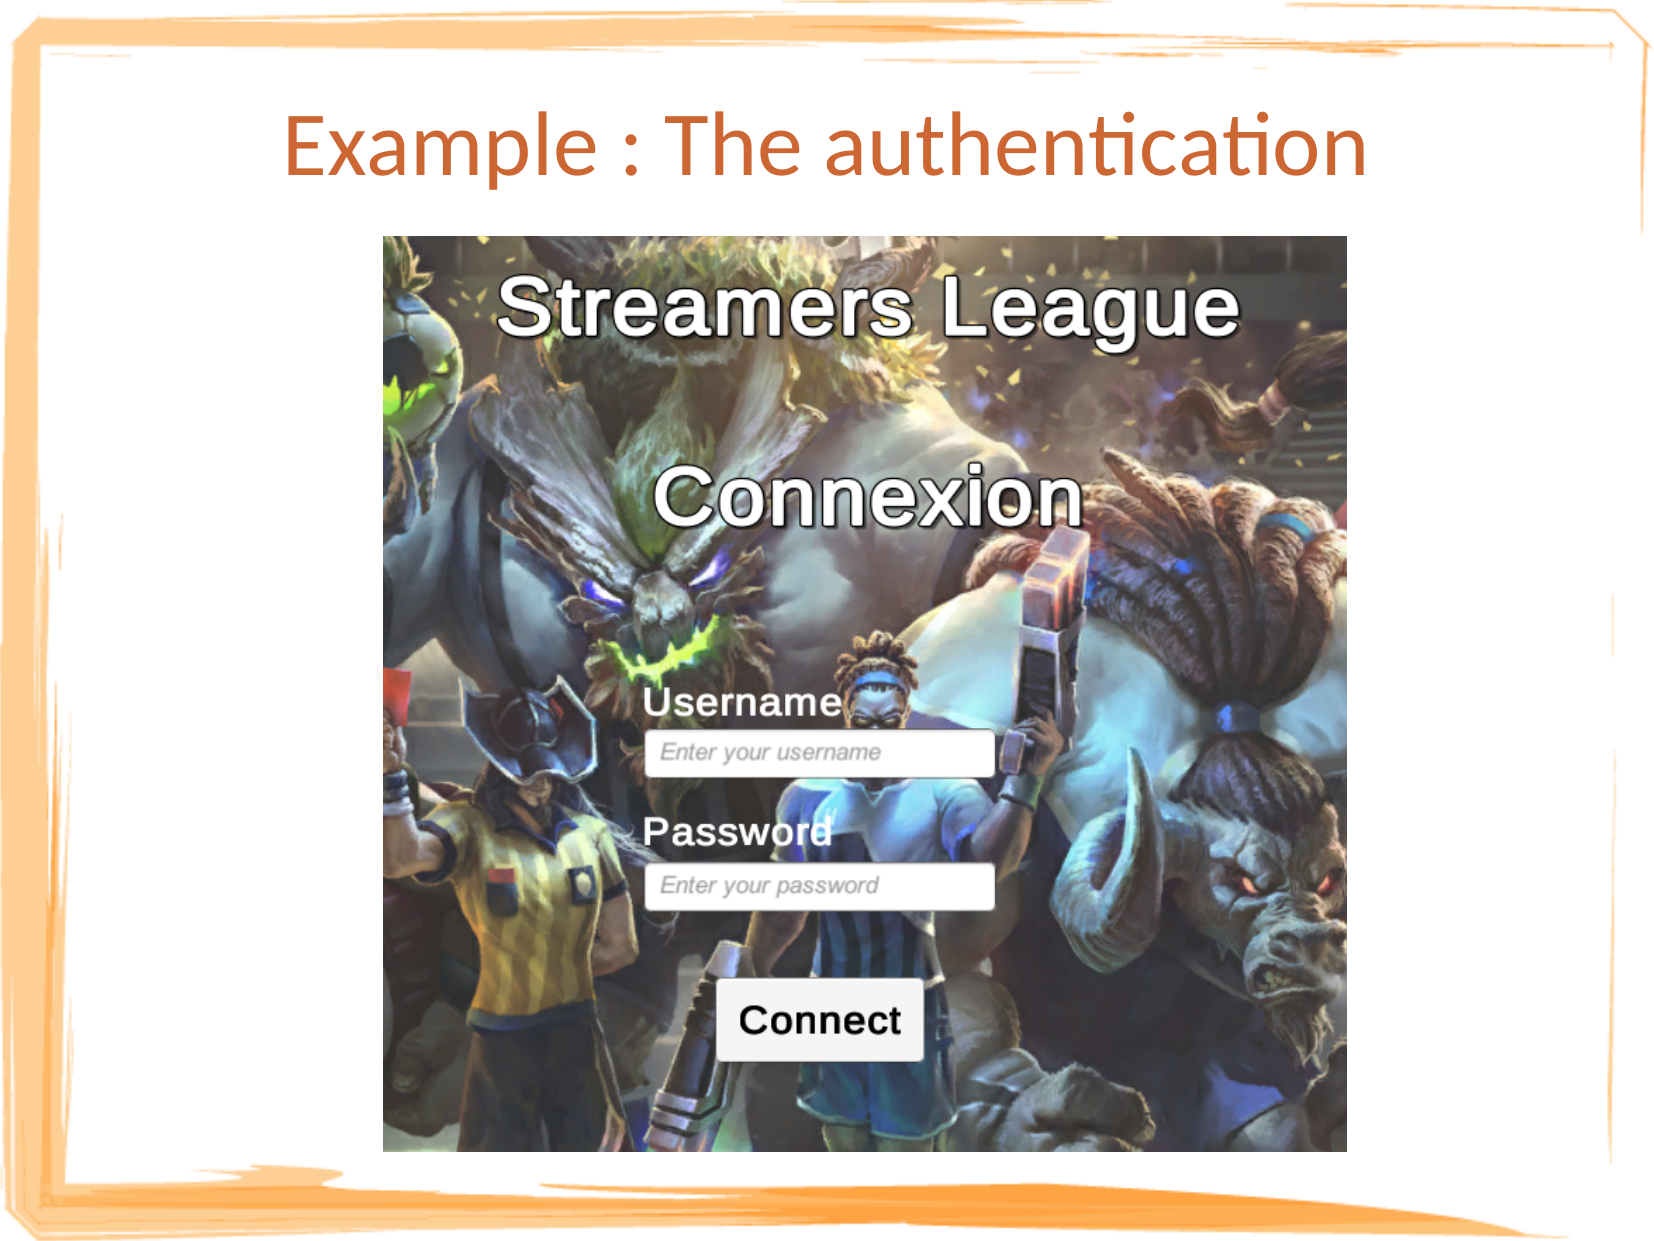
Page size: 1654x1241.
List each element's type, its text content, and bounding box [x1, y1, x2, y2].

title Example : The authentication [82, 49, 1571, 257]
picture [0, 0, 1654, 1241]
